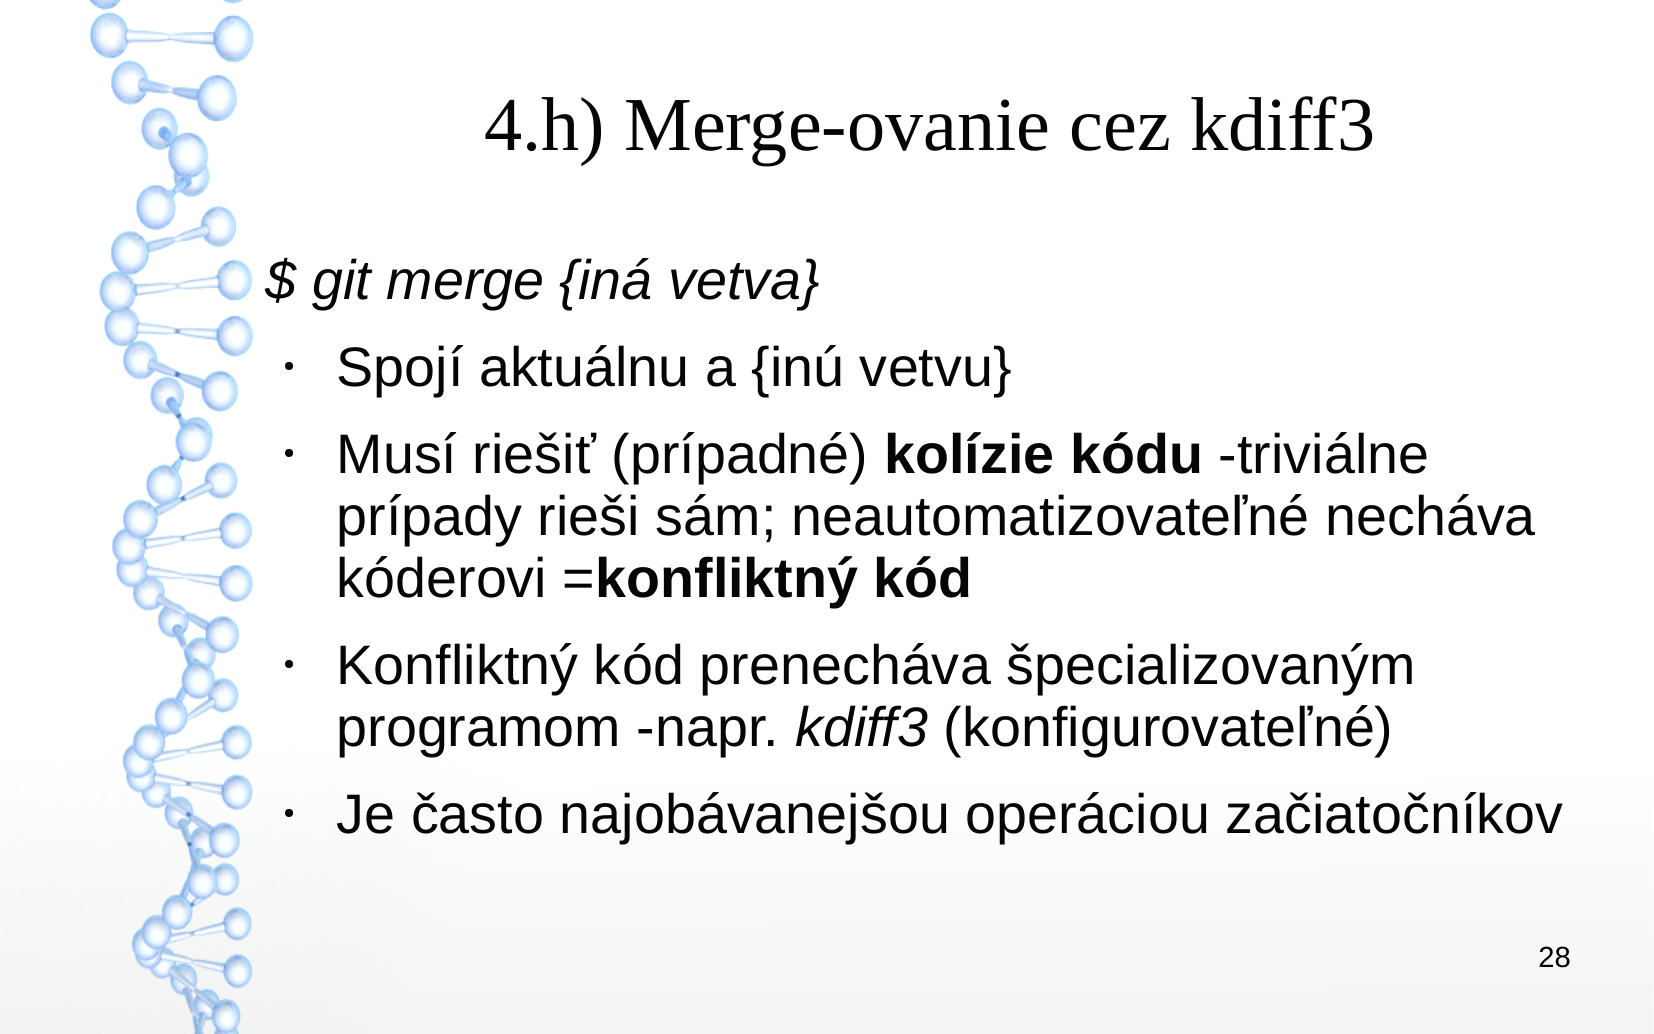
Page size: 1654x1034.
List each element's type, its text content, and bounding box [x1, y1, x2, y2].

picture [0, 0, 1654, 1034]
title 4.h) Merge-ovanie cez kdiff3 [265, 39, 1595, 210]
list $ git merge {iná vetva} Spojí aktuálnu a {inú vetvu} Musí riešiť (prípadné) kolízie kódu -triviálne prípady rieši sám; neautomatizovateľné necháva kóderovi =konfliktný kód Konfliktný kód prenecháva špecializovaným programom -napr. kdiff3 (konfigurovateľné) Je často najobávanejšou operáciou začiatočníkov [265, 249, 1595, 849]
